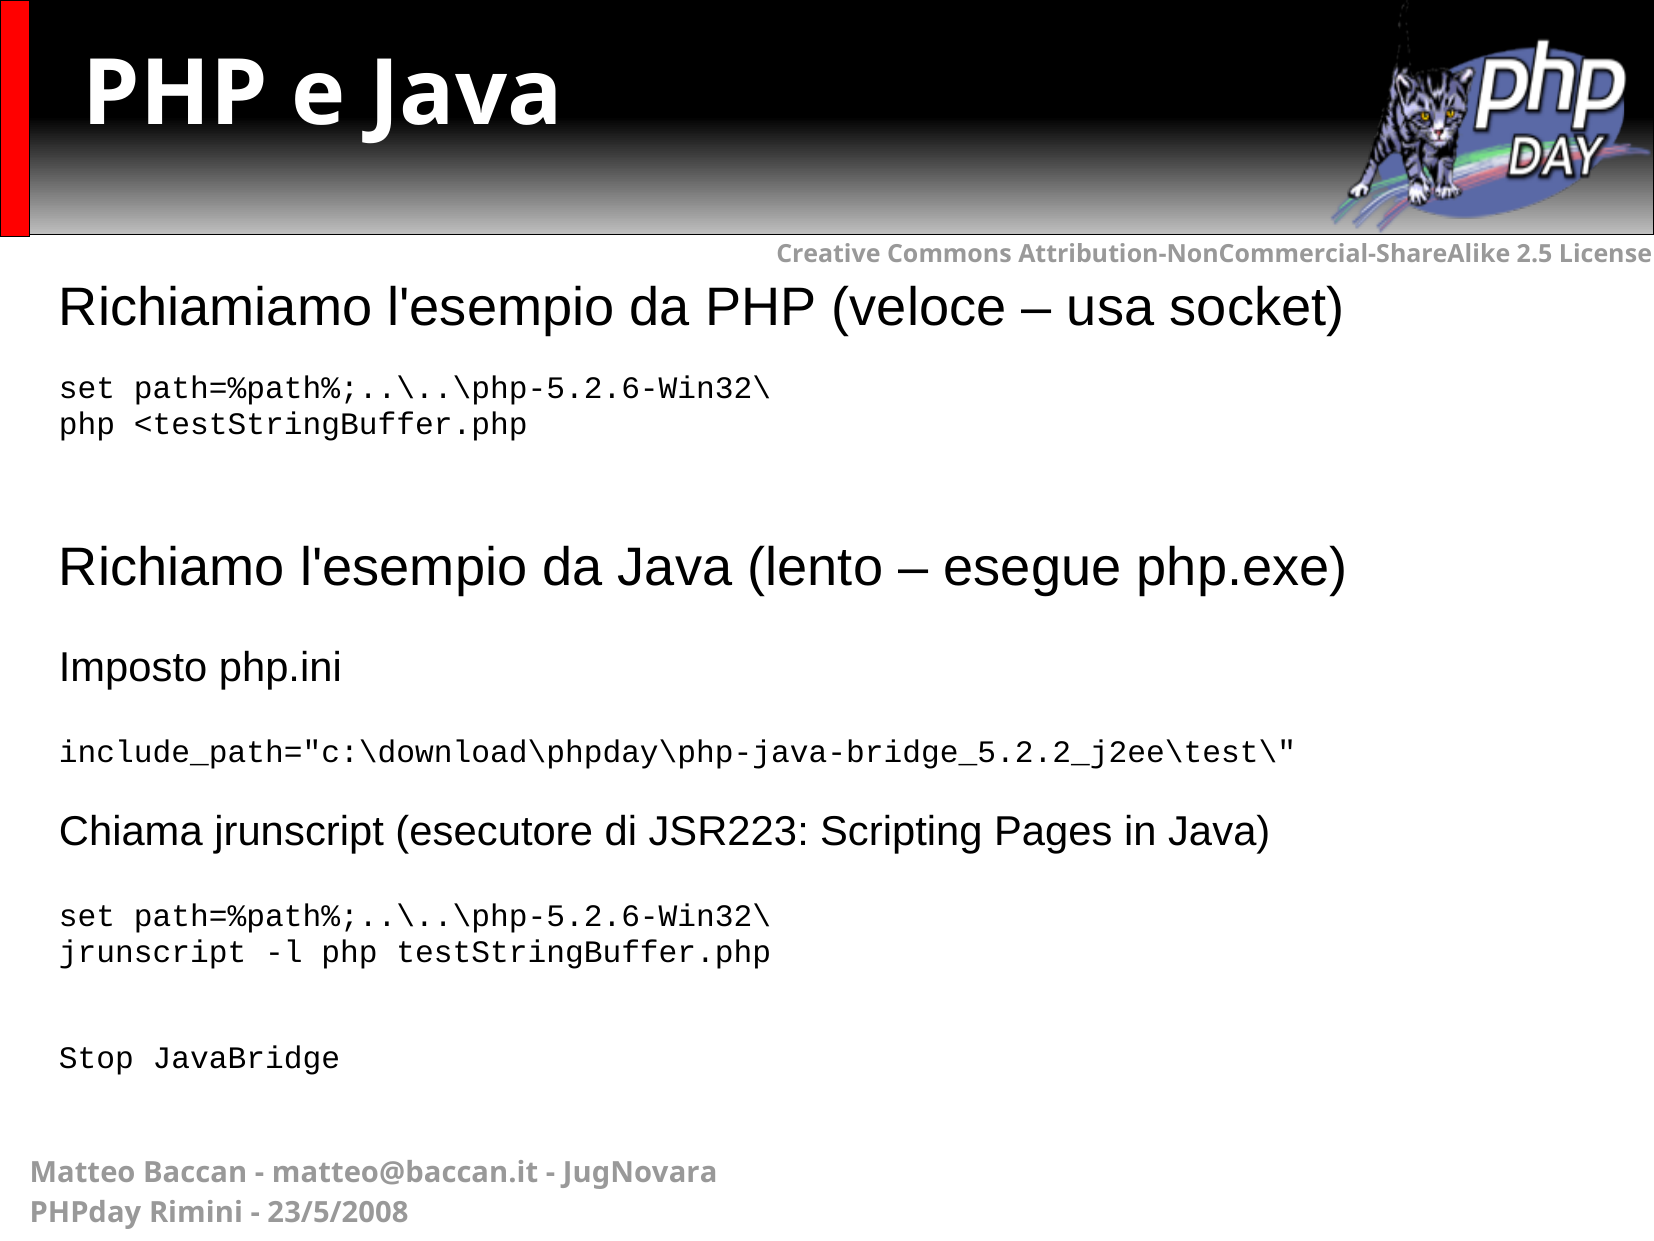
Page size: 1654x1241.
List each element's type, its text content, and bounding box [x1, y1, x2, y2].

text_box [627, 219, 1188, 249]
subtitle Richiamiamo l'esempio da PHP (veloce – usa socket) set path=%path%;..\..\php-5.2.6-Win32\ php <testStringBuffer.php Richiamo l'esempio da Java (lento – esegue php.exe) Imposto php.ini include_path="c:\download\phpday\php-java-bridge_5.2.2_j2ee\test\" Chiama jrunscript (esecutore di JSR223: Scripting Pages in Java) set path=%path%;..\..\php-5.2.6-Win32\ jrunscript -l php testStringBuffer.php Stop JavaBridge [59, 249, 1625, 1070]
title PHP e Java [82, 29, 768, 148]
picture [1328, 0, 1654, 237]
